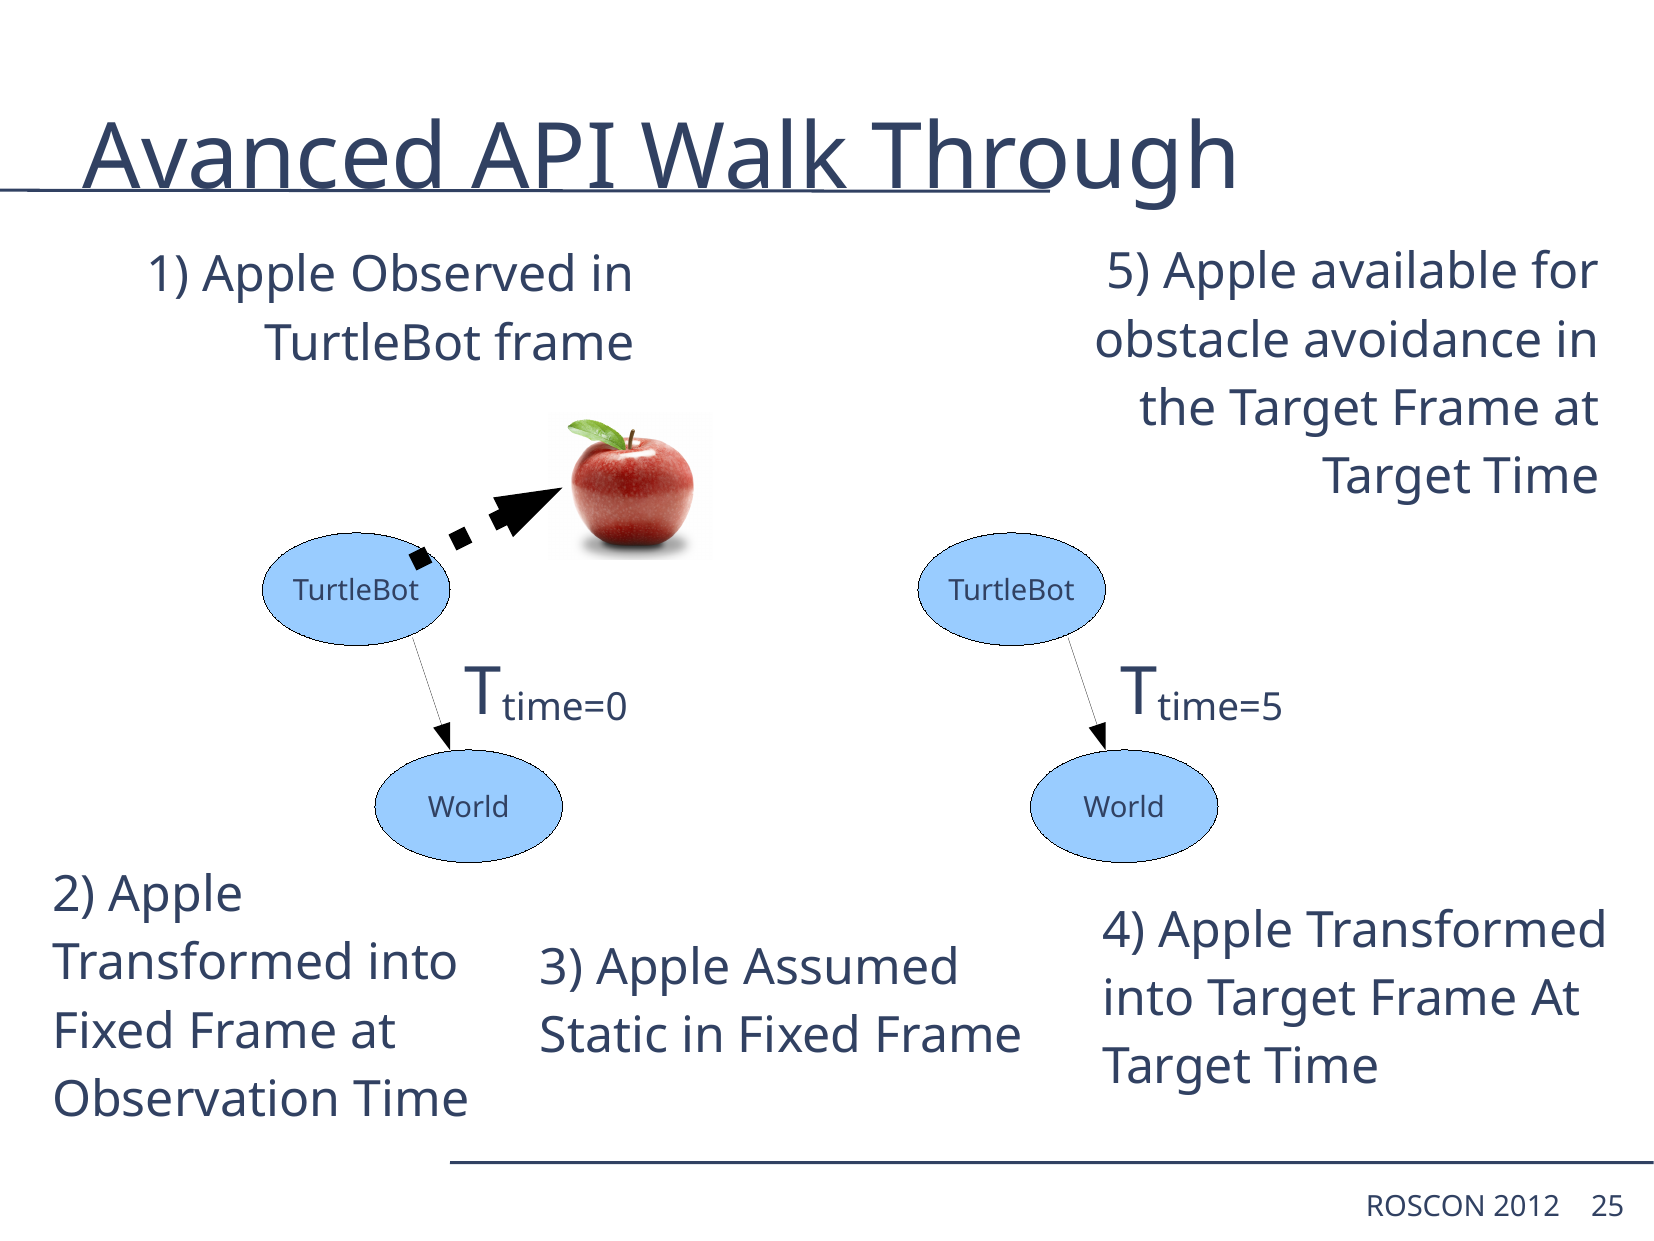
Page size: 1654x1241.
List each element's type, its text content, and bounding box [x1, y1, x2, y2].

text_box World [1030, 751, 1219, 863]
text_box 4) Apple Transformed into Target Frame At Target Time [1087, 886, 1651, 1134]
picture [548, 412, 713, 560]
text_box World [374, 751, 563, 863]
text_box TurtleBot [917, 532, 1106, 646]
text_box Ttime=5 [1105, 636, 1320, 751]
text_box TurtleBot [262, 532, 451, 646]
title Avanced API Walk Through [82, 49, 1571, 257]
text_box 1) Apple Observed in TurtleBot frame [86, 231, 650, 363]
text_box 2) Apple Transformed into Fixed Frame at Observation Time [37, 850, 488, 1157]
text_box 5) Apple available for obstacle avoidance in the Target Frame at Target Time [1052, 227, 1615, 534]
text_box 3) Apple Assumed Static in Fixed Frame [525, 923, 1087, 1055]
text_box Ttime=0 [450, 636, 665, 751]
